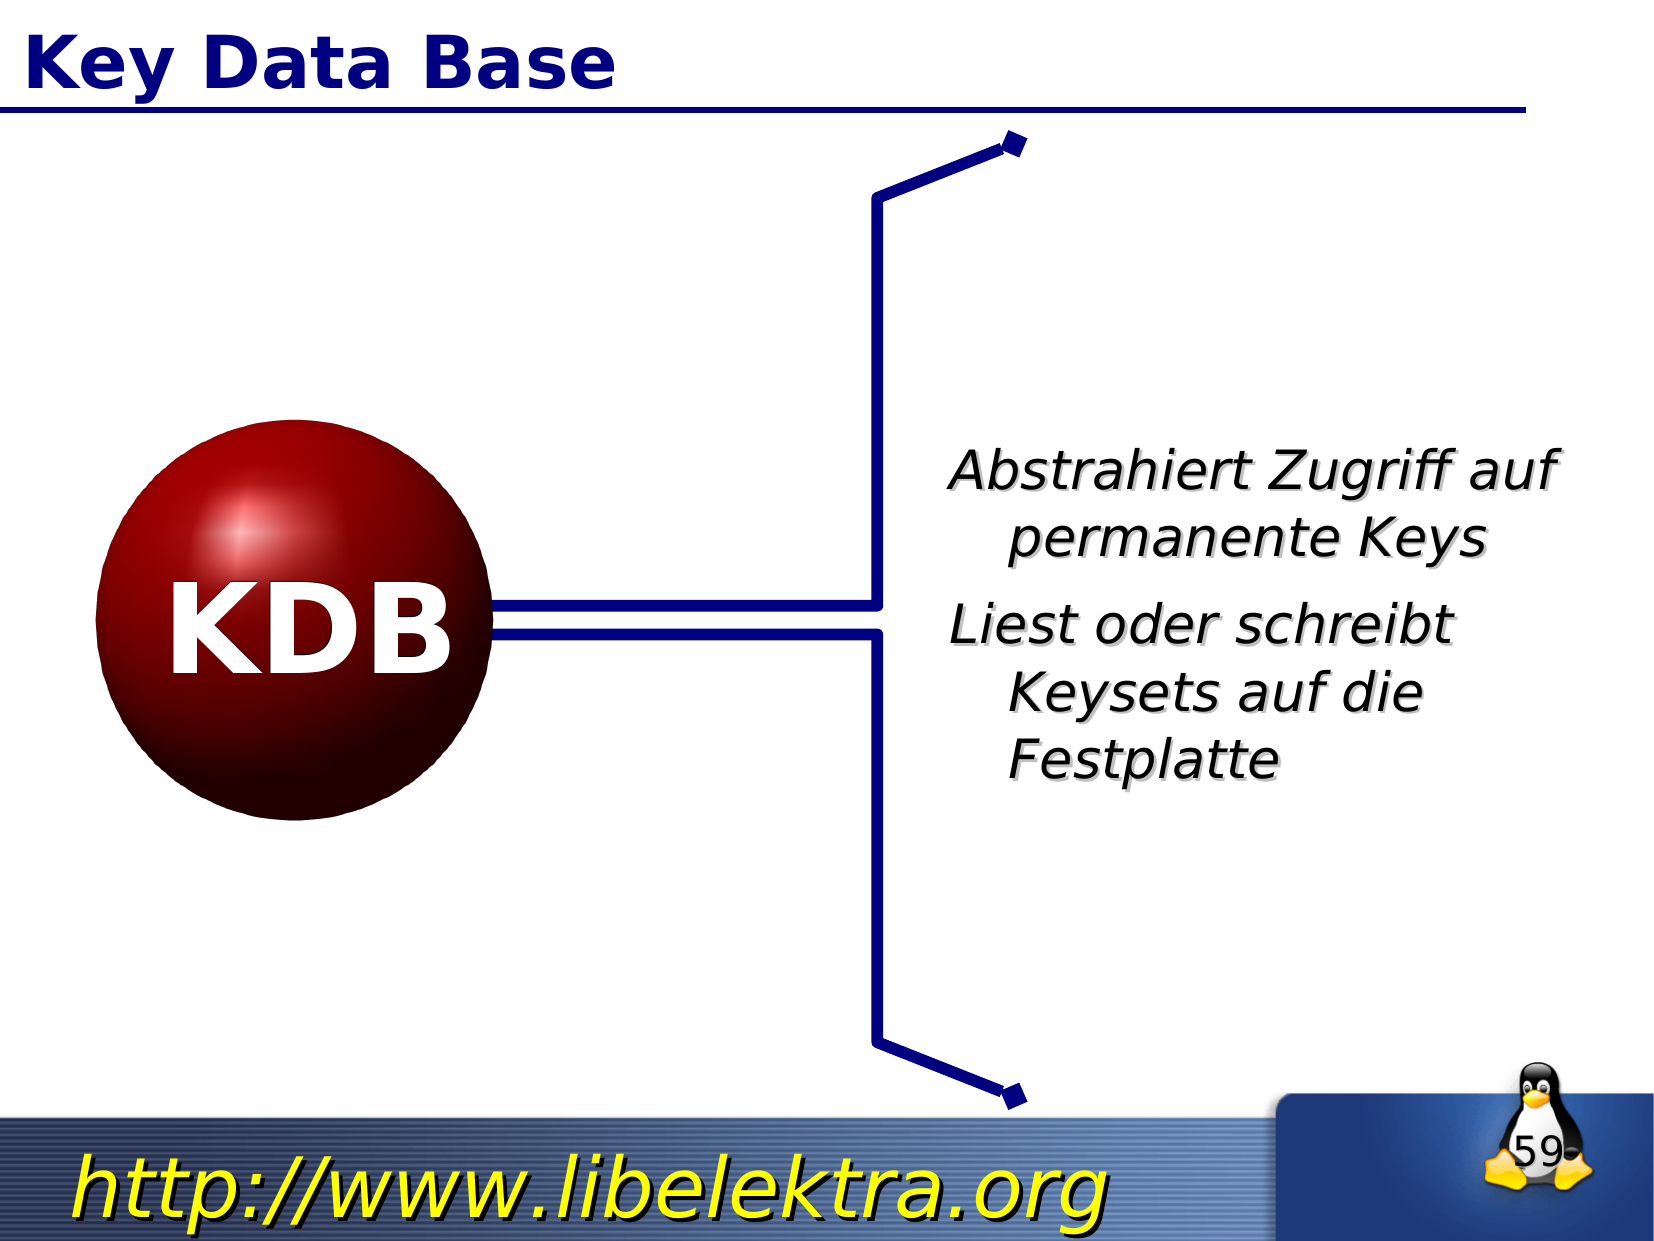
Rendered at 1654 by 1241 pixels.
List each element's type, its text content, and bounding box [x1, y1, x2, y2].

picture [0, 1061, 1654, 1241]
text_box KDB [162, 547, 459, 693]
text_box <Nummer> [1312, 1122, 1566, 1178]
text_box Key Data Base [22, 14, 1611, 111]
list Abstrahiert Zugriff auf permanente Keys Liest oder schreibt Keysets auf die Festplatte [934, 427, 1654, 809]
